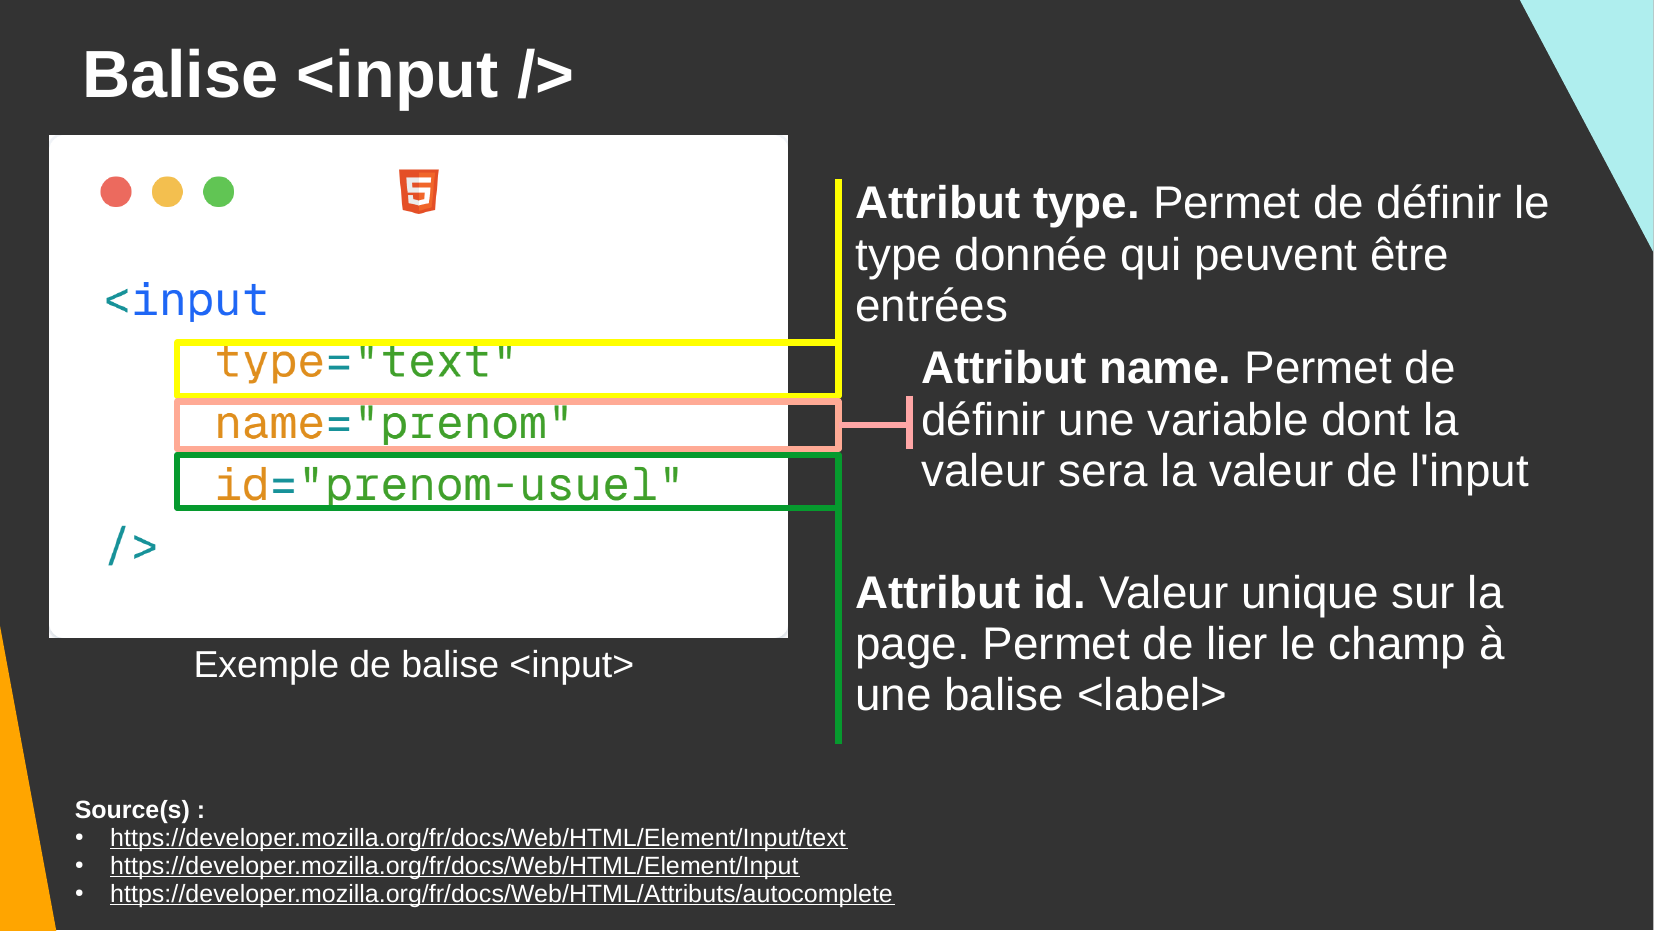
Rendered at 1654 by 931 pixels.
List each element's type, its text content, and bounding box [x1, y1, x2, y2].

title Attribut type. Permet de définir le type donnée qui peuvent être entrées [855, 177, 1560, 332]
text_box [1519, 0, 1654, 254]
text_box [0, 625, 57, 931]
picture [180, 346, 788, 393]
picture [180, 458, 788, 505]
picture [49, 135, 788, 638]
title Balise <input /> [82, 37, 1571, 114]
title Exemple de balise <input> [47, 643, 792, 691]
title Attribut id. Valeur unique sur la page. Permet de lier le champ à une balise <label> [855, 566, 1560, 721]
title Attribut name. Permet de définir une variable dont la valeur sera la valeur de l'input [921, 342, 1571, 497]
picture [180, 405, 788, 446]
text_box Source(s) : https://developer.mozilla.org/fr/docs/Web/HTML/Element/Input/text https://developer.mozilla.org/fr/docs/Web/HTML/Element/Input https://developer.mozilla.org/fr/docs/Web/HTML/Attributs/autocomplete [60, 788, 1546, 931]
